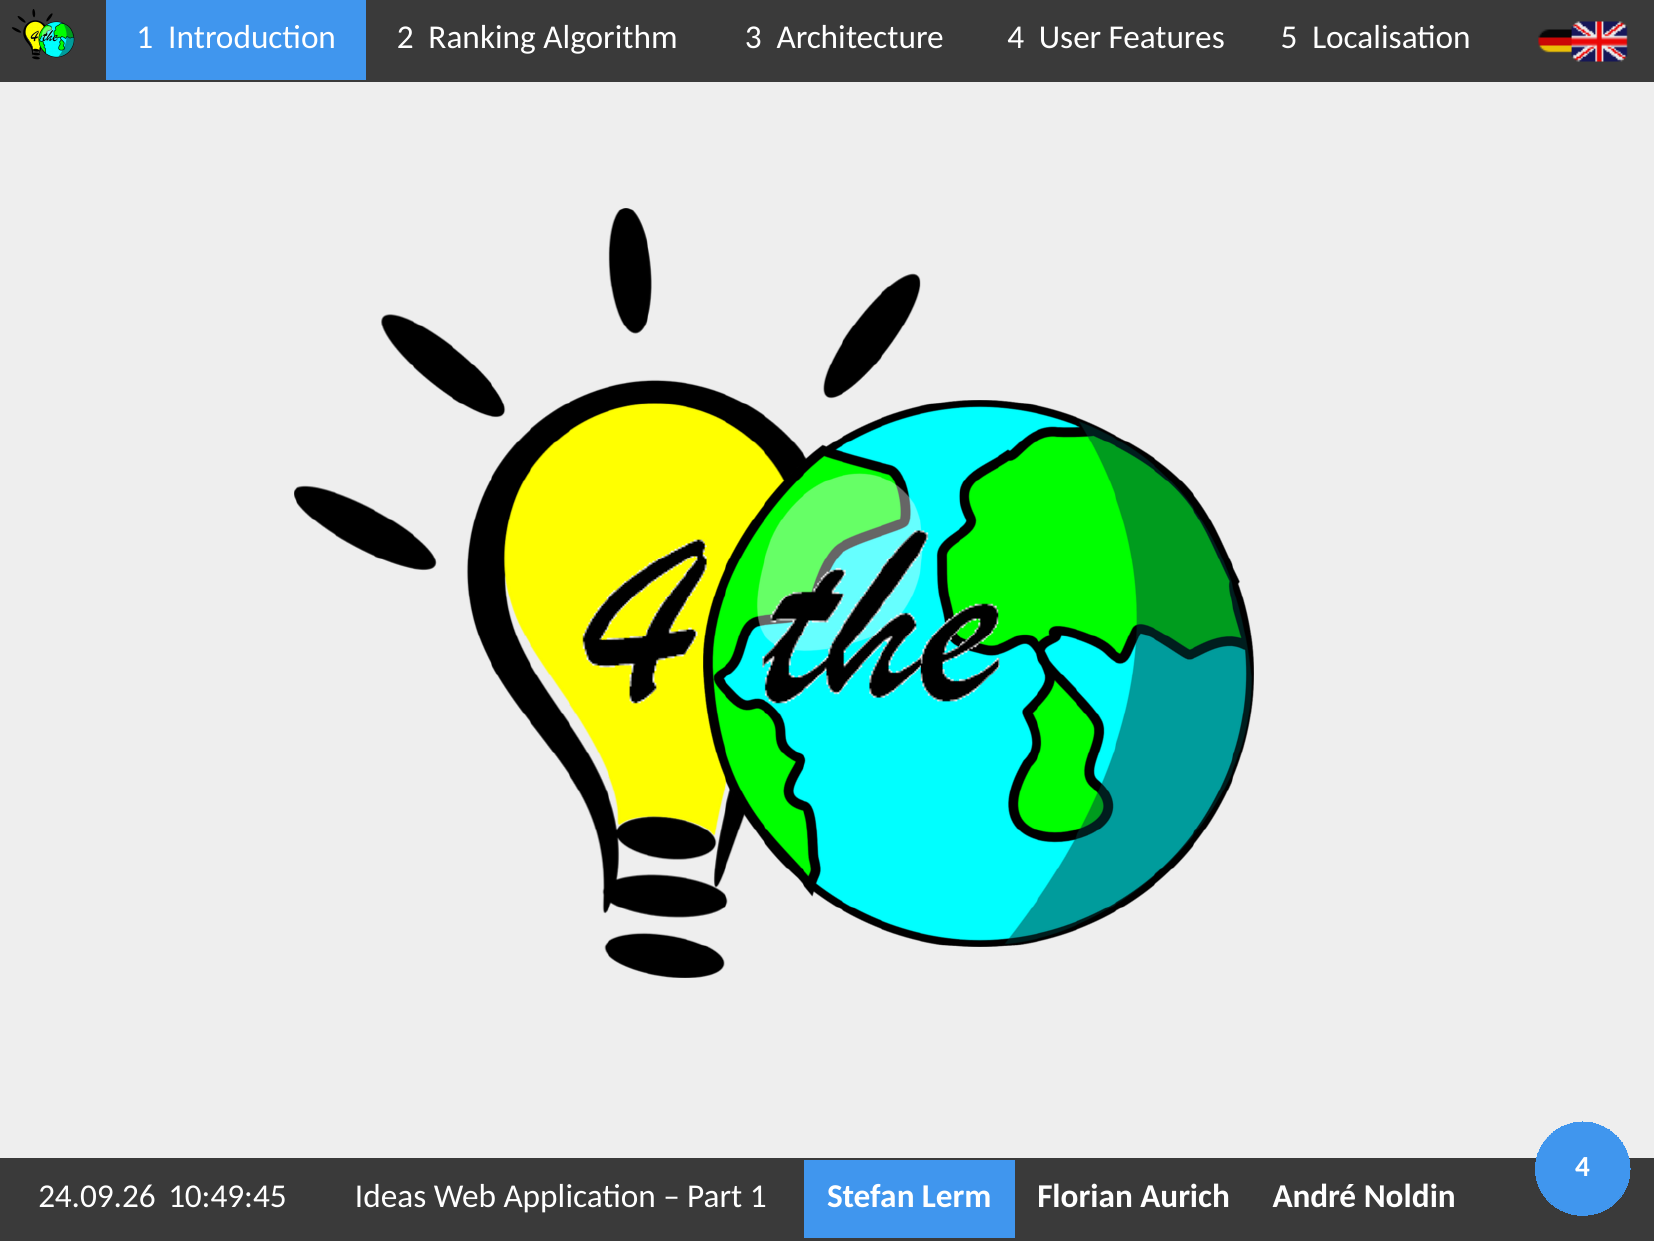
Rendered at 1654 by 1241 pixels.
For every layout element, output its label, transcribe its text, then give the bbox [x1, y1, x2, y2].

text_box Stefan Lerm [804, 1160, 1015, 1238]
picture [2, 0, 83, 80]
text_box 3 Architecture [708, 0, 980, 80]
picture [1536, 18, 1629, 64]
text_box 1 Introduction [106, 0, 366, 80]
text_box Ideas Web Application – Part 1 [318, 1160, 804, 1238]
text_box 2 Ranking Algorithm [366, 0, 708, 80]
picture [141, 80, 1389, 1241]
text_box André Noldin [1251, 1160, 1477, 1238]
text_box 4 User Features [980, 0, 1251, 80]
text_box 5 Localisation [1251, 0, 1501, 80]
text_box Florian Aurich [1015, 1160, 1251, 1238]
